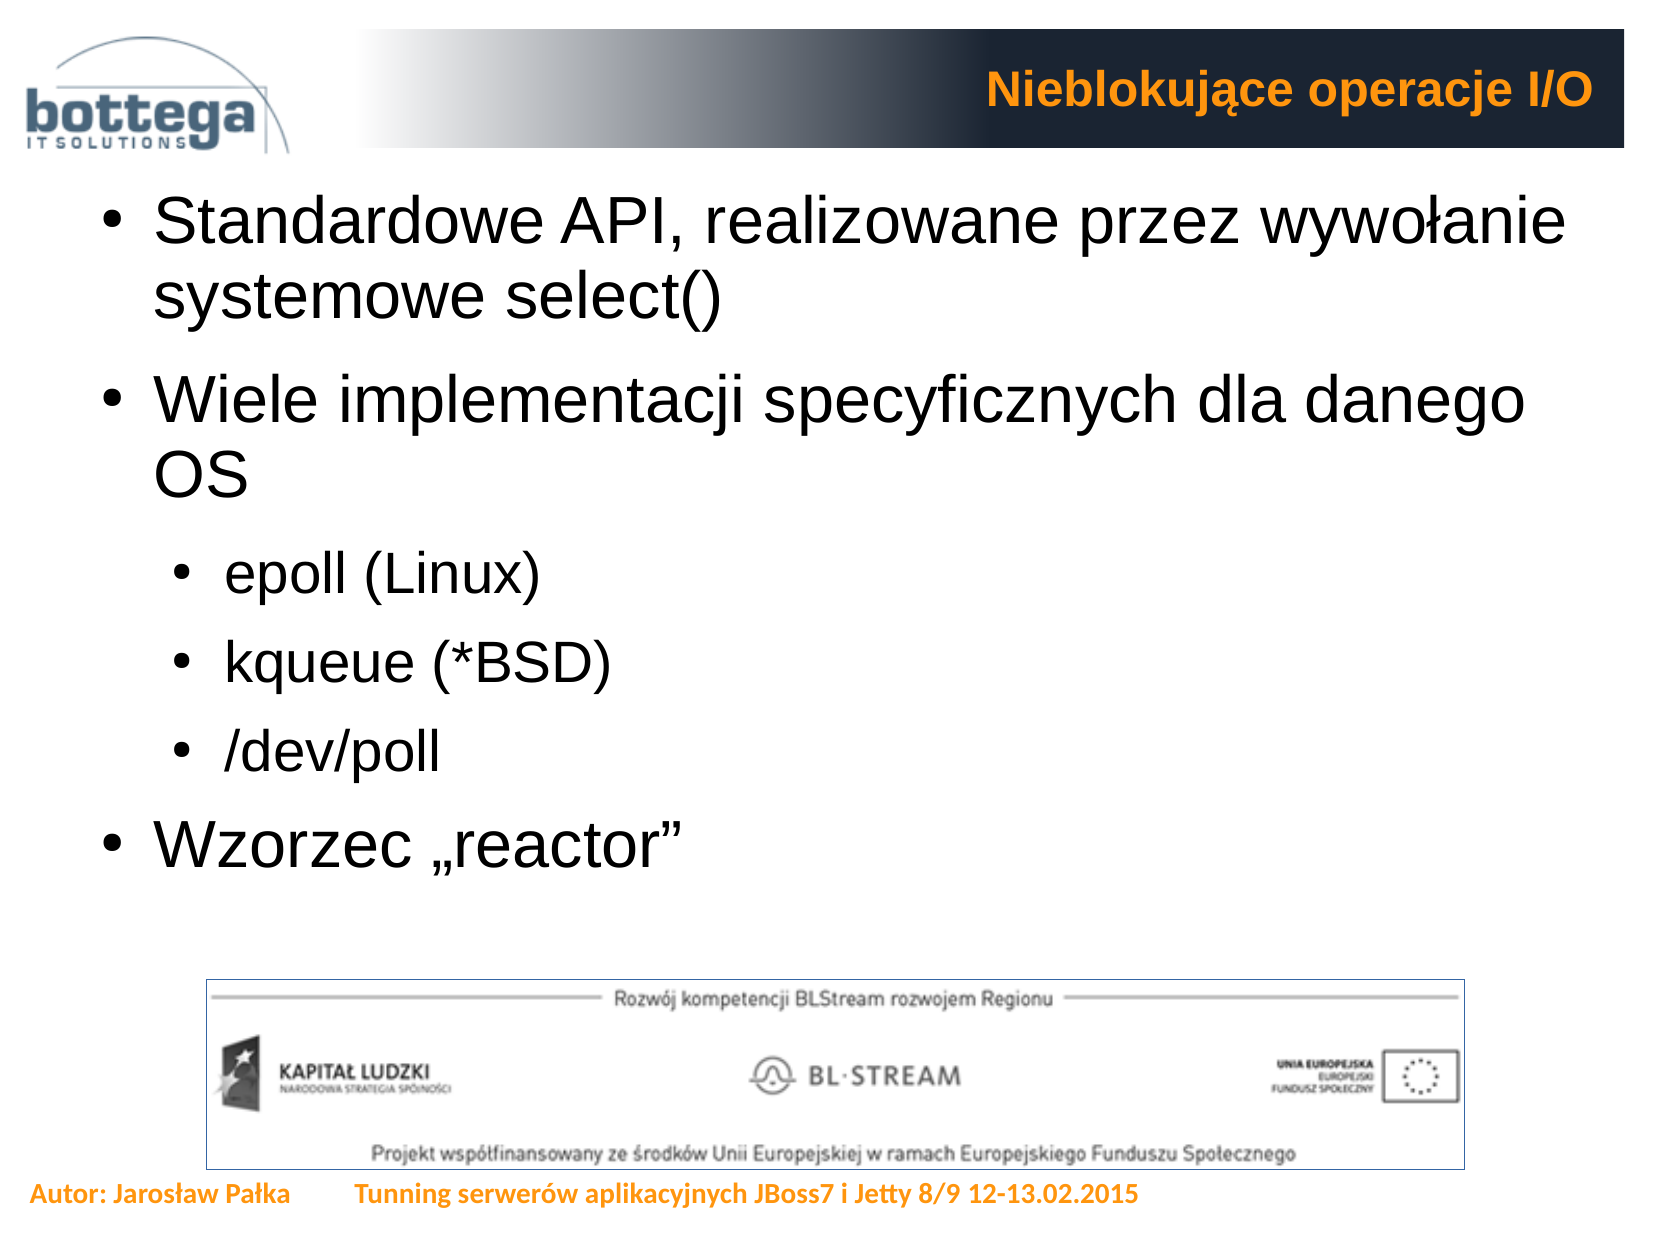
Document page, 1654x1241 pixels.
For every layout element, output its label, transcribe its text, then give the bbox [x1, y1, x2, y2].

title Nieblokujące operacje I/O [354, 29, 1625, 148]
picture [17, 29, 296, 160]
picture [207, 1021, 1464, 1169]
list Standardowe API, realizowane przez wywołanie systemowe select() Wiele implementacji specyficznych dla danego OS epoll (Linux) kqueue (*BSD) /dev/poll Wzorzec „reactor” [82, 183, 1571, 1021]
